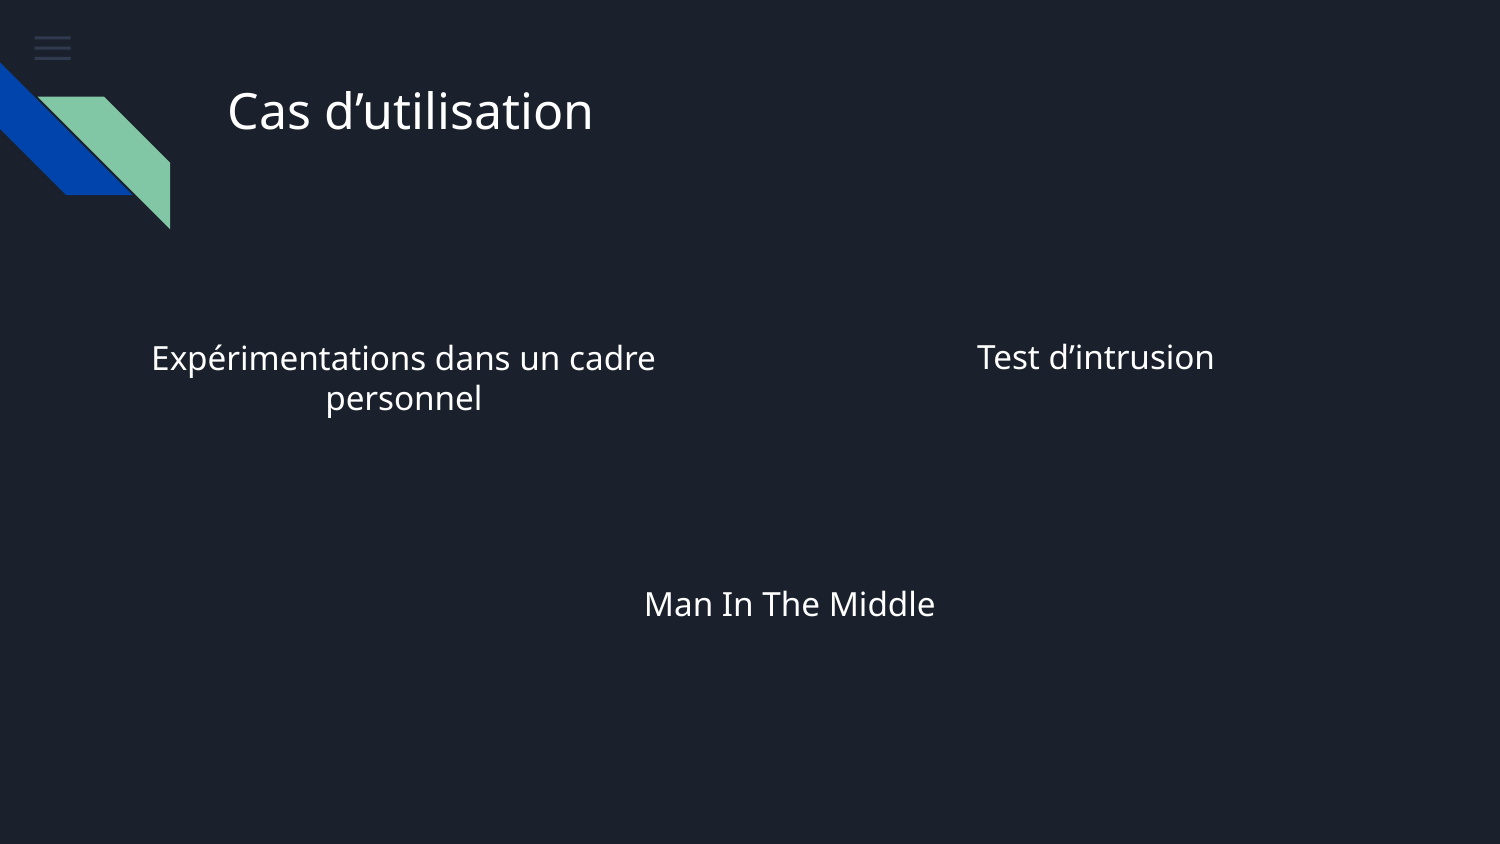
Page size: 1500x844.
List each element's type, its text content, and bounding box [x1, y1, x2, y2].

text_box Expérimentations dans un cadre personnel [133, 312, 675, 441]
text_box Man In The Middle [519, 539, 1061, 668]
title Cas d’utilisation [212, 64, 1368, 215]
text_box Test d’intrusion [826, 291, 1367, 420]
